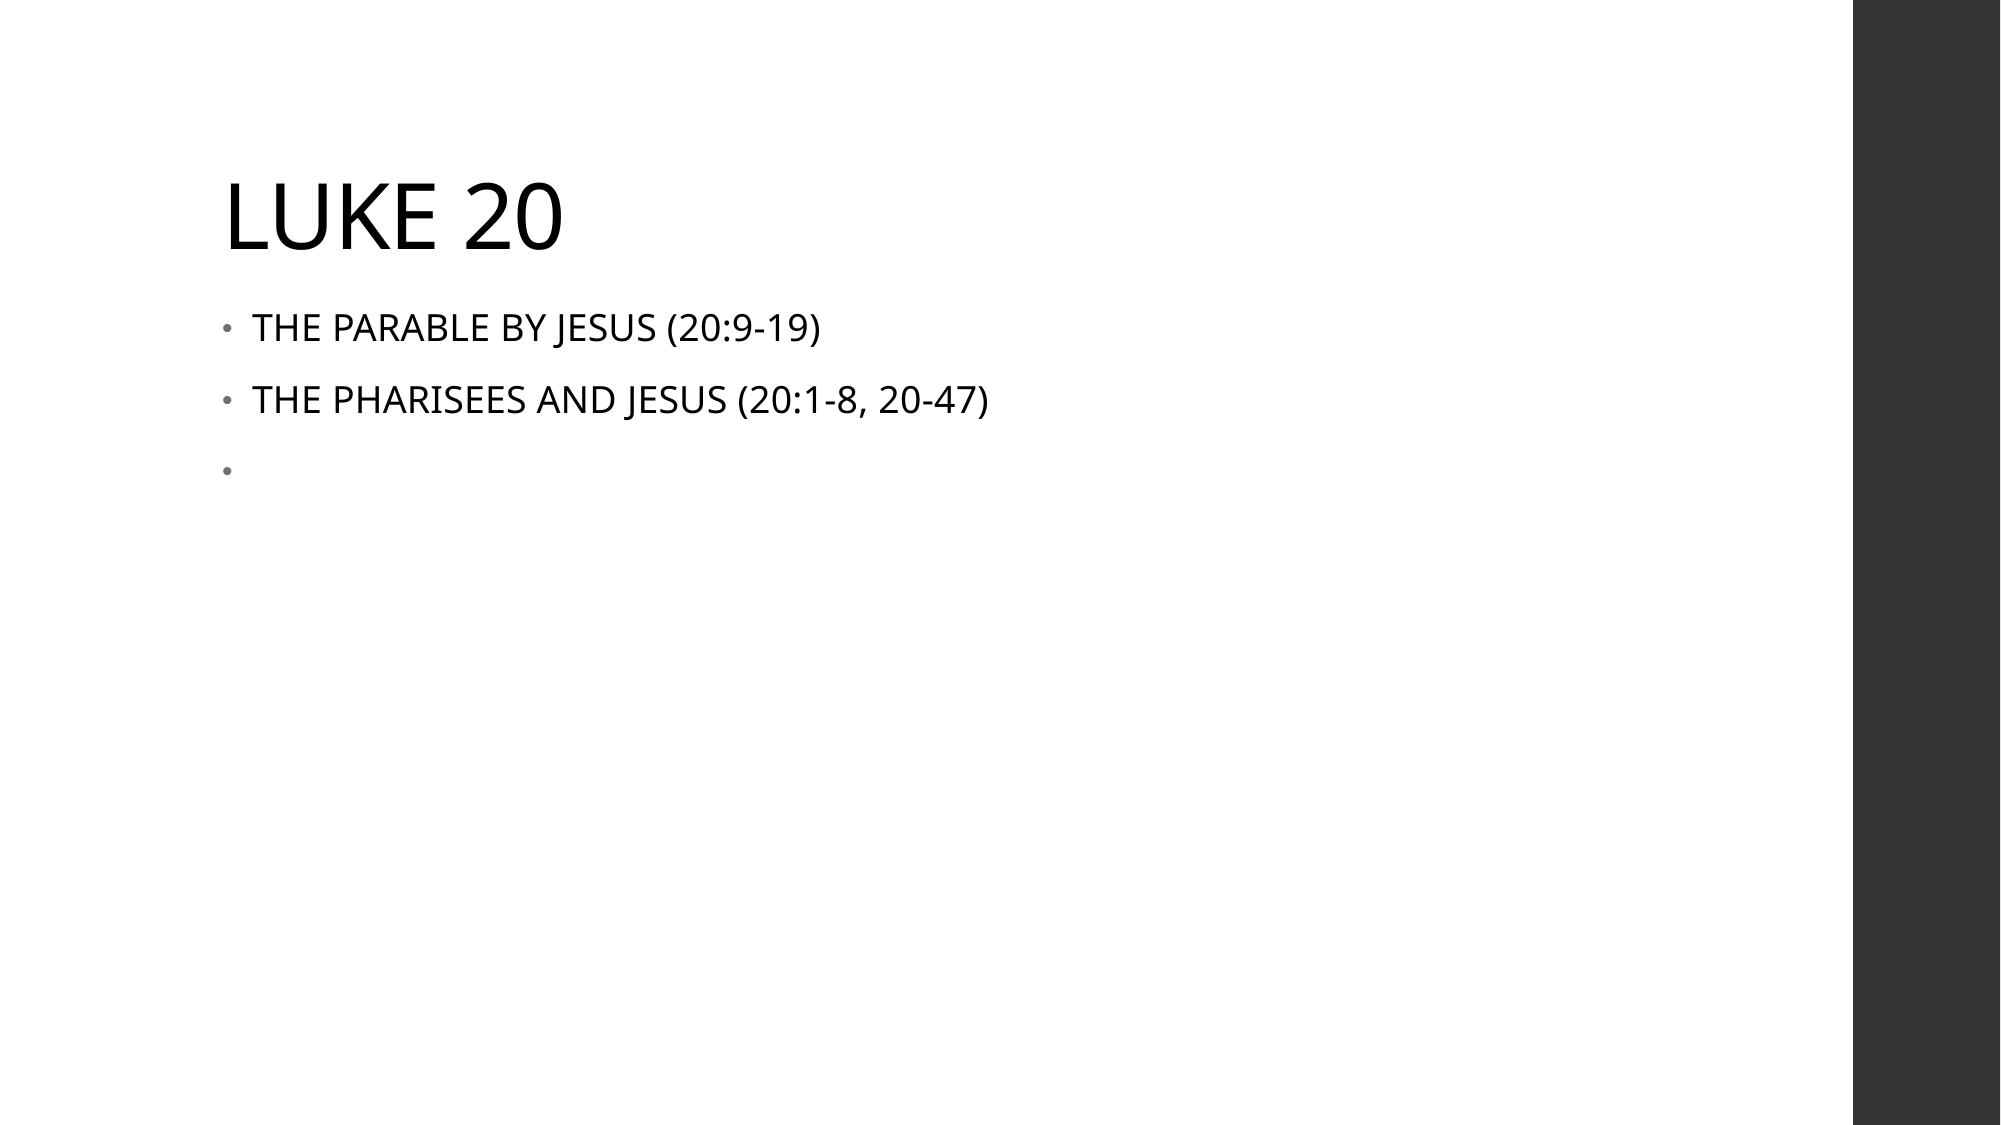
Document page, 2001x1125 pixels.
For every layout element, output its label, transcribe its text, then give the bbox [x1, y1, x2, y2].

title LUKE 20 [206, 60, 1797, 278]
list THE PARABLE BY JESUS (20:9-19) THE PHARISEES AND JESUS (20:1-8, 20-47) [206, 299, 1617, 1014]
